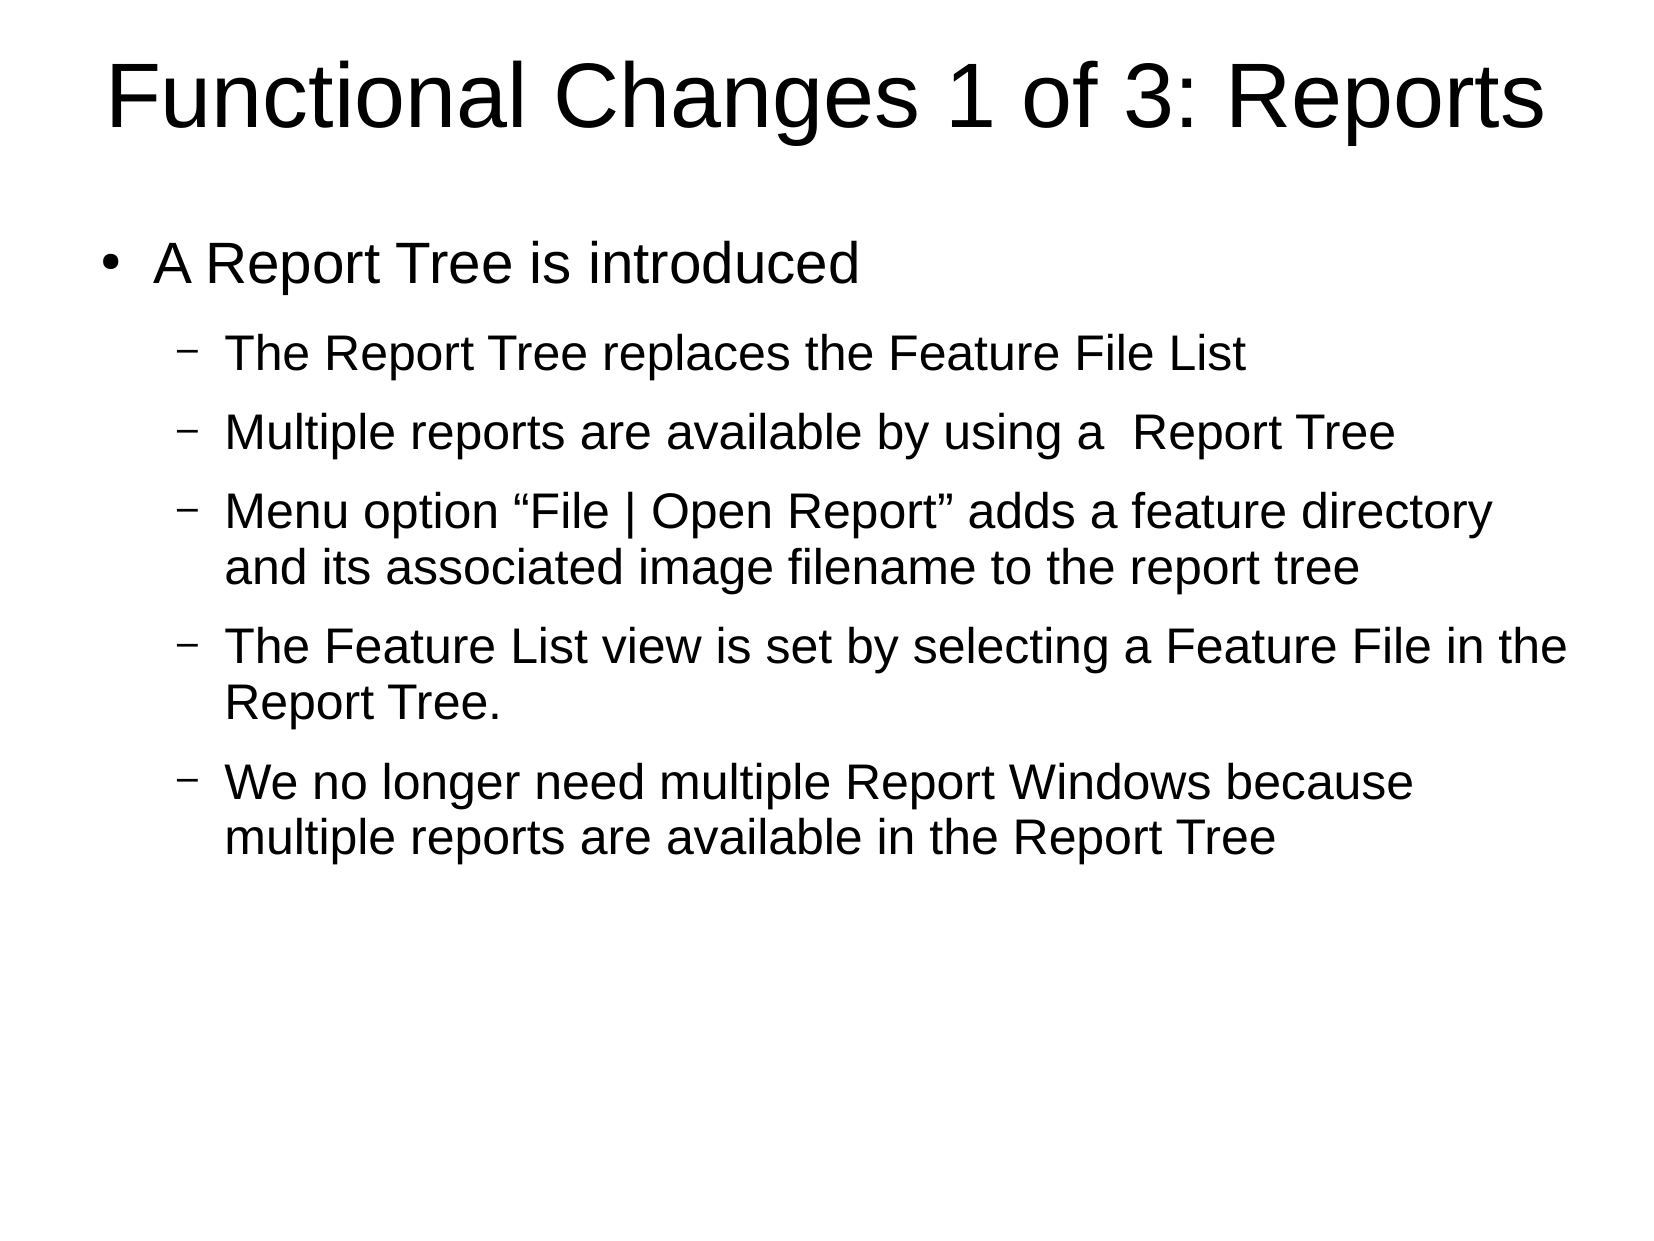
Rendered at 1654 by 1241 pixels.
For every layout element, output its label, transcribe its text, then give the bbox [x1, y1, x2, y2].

title Functional Changes 1 of 3: Reports [82, 0, 1571, 193]
list A Report Tree is introduced The Report Tree replaces the Feature File List Multiple reports are available by using a Report Tree Menu option “File | Open Report” adds a feature directory and its associated image filename to the report tree The Feature List view is set by selecting a Feature File in the Report Tree. We no longer need multiple Report Windows because multiple reports are available in the Report Tree [82, 230, 1571, 984]
